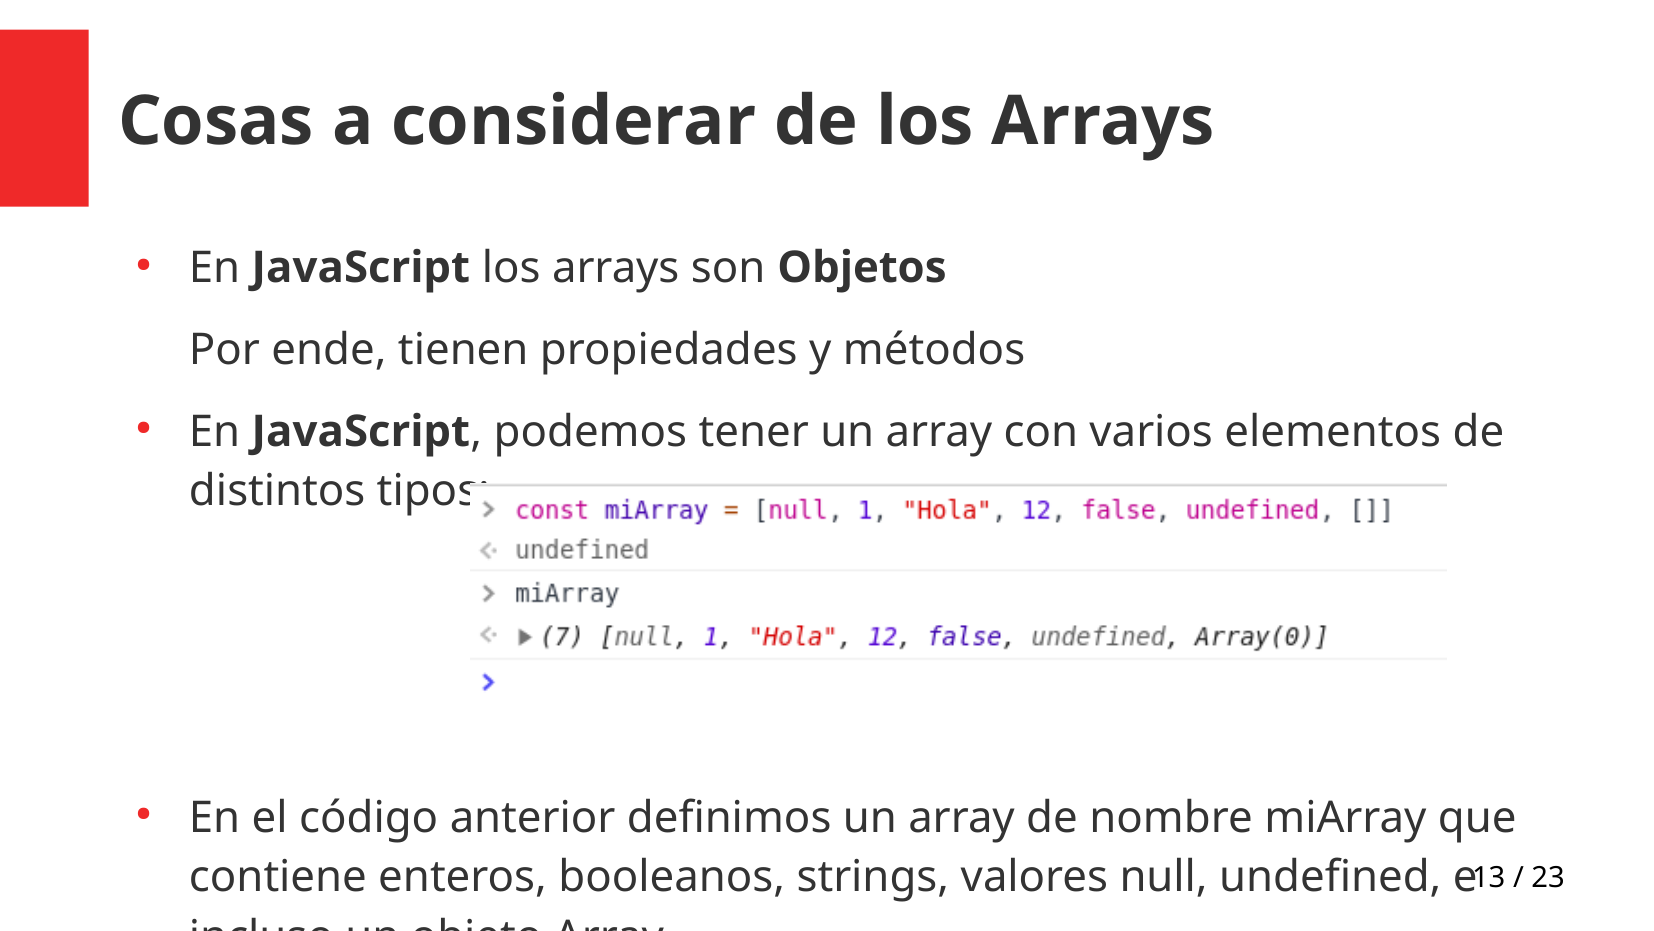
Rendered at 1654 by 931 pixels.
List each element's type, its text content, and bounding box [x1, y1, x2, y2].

list En JavaScript los arrays son Objetos Por ende, tienen propiedades y métodos En JavaScript, podemos tener un array con varios elementos de distintos tipos: En el código anterior definimos un array de nombre miArray que contiene enteros, booleanos, strings, valores null, undefined, e incluso un objeto Array [118, 236, 1595, 798]
picture [470, 483, 1447, 709]
title Cosas a considerar de los Arrays [118, 29, 1595, 207]
